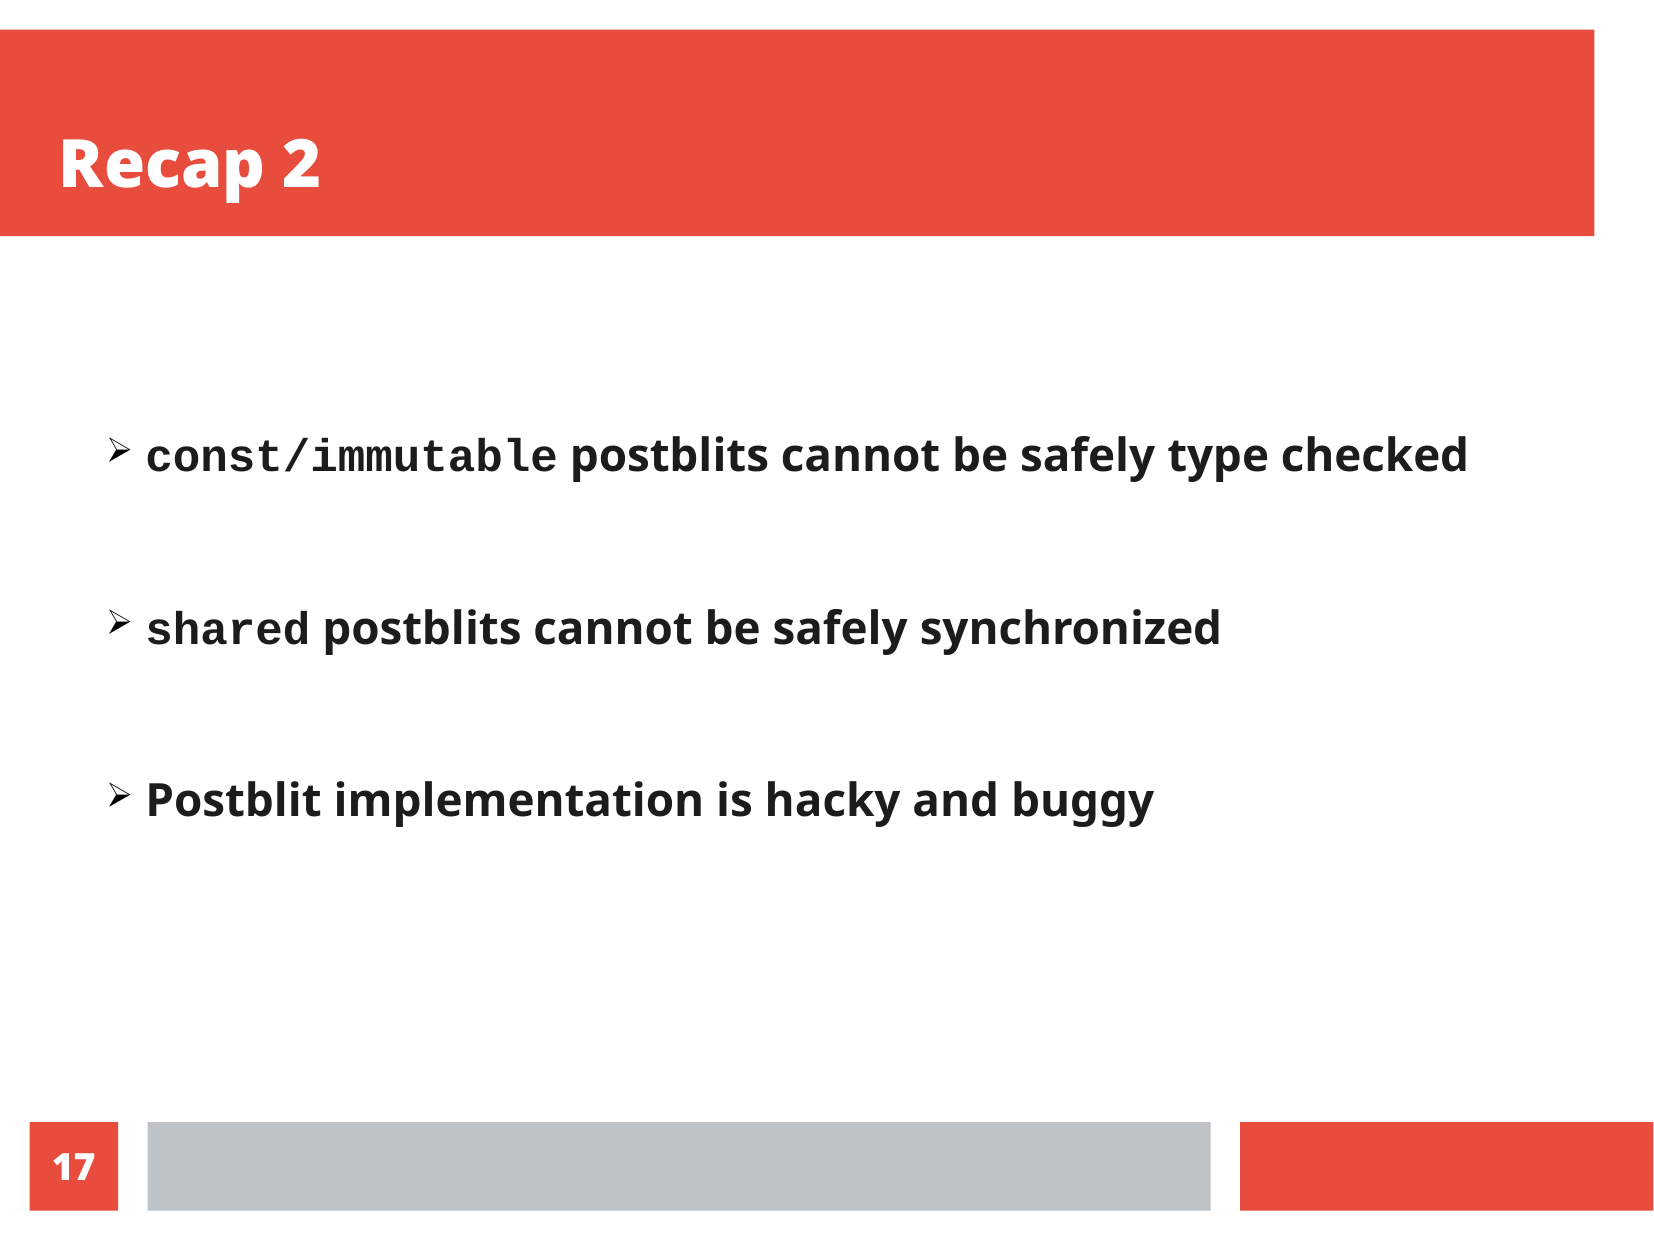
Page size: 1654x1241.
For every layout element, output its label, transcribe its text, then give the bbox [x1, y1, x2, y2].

list const/immutable postblits cannot be safely type checked shared postblits cannot be safely synchronized Postblit implementation is hacky and buggy [59, 324, 1565, 1093]
title Recap 2 [59, 59, 1595, 207]
